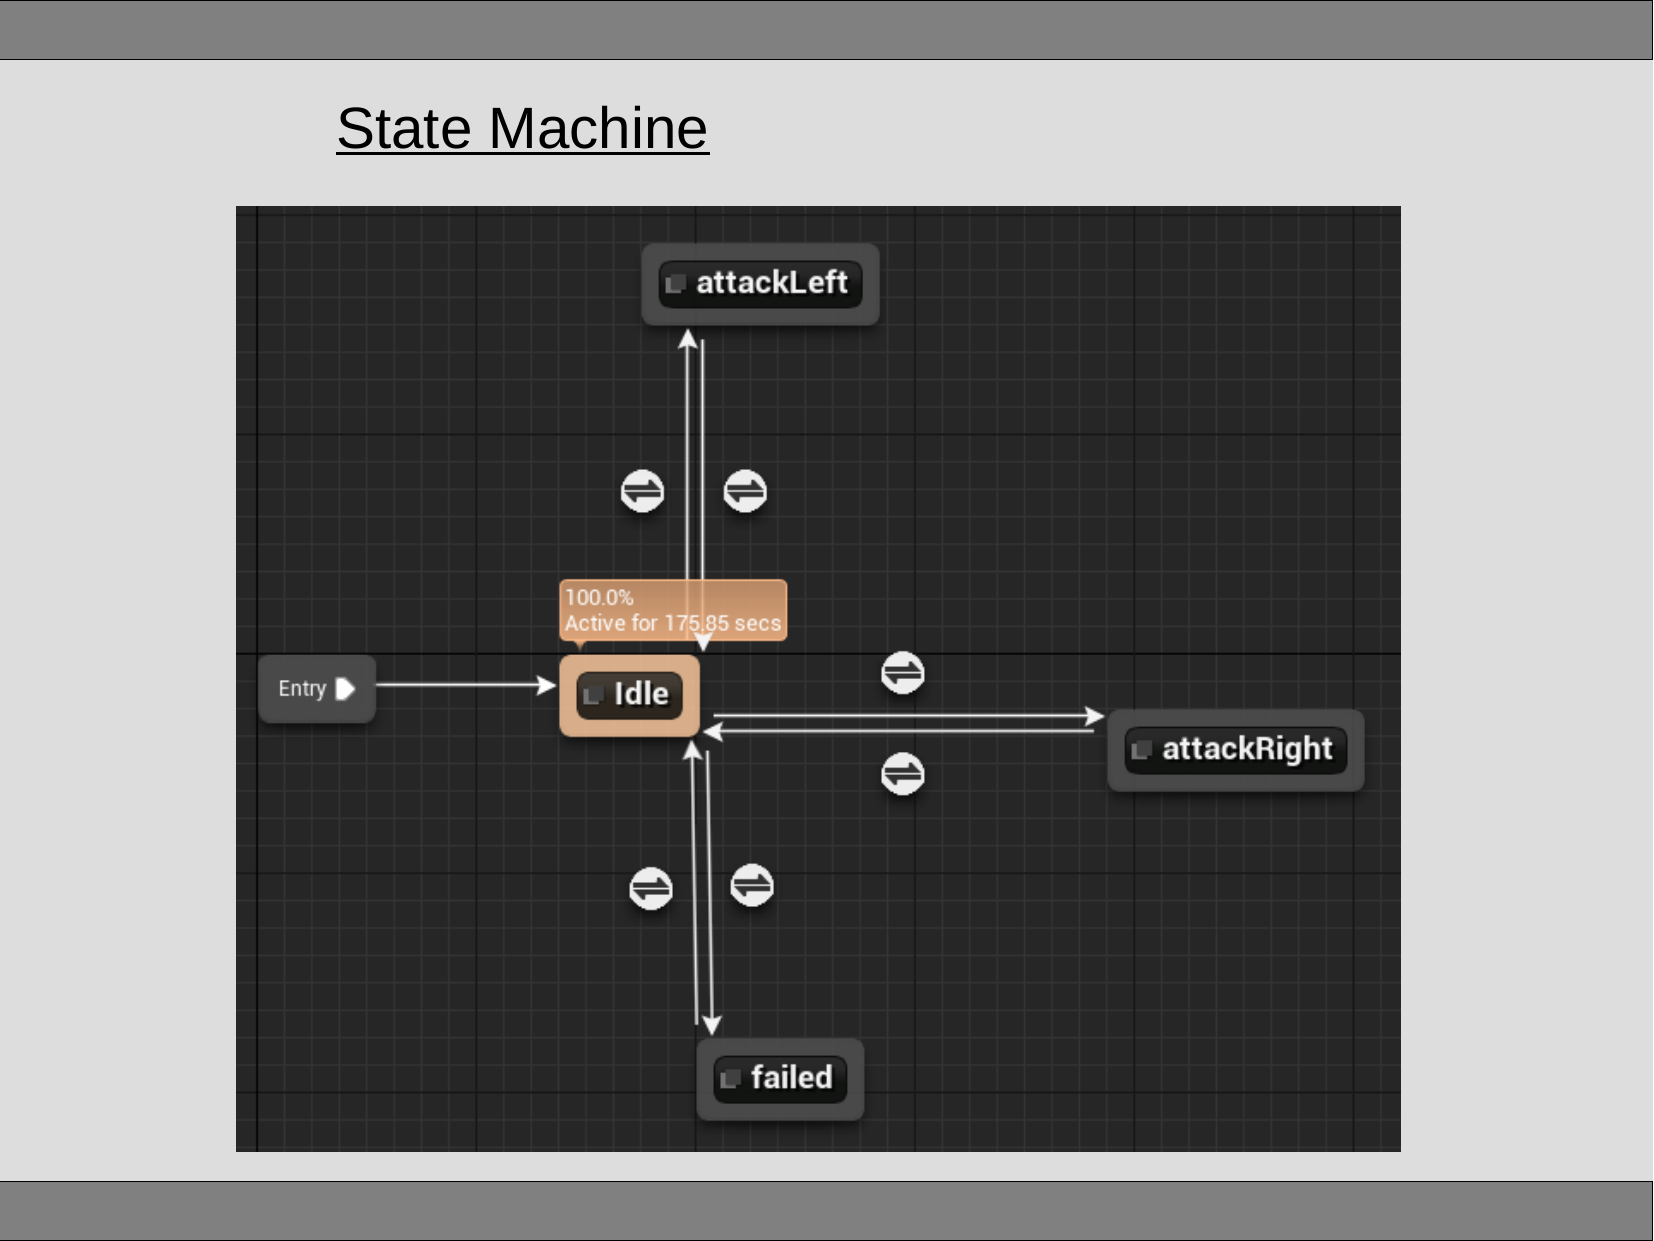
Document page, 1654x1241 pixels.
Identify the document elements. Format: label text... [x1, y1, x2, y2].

text_box State Machine [321, 88, 1004, 272]
text_box [0, 0, 1653, 60]
text_box [0, 1181, 1653, 1241]
picture [236, 206, 1401, 1152]
